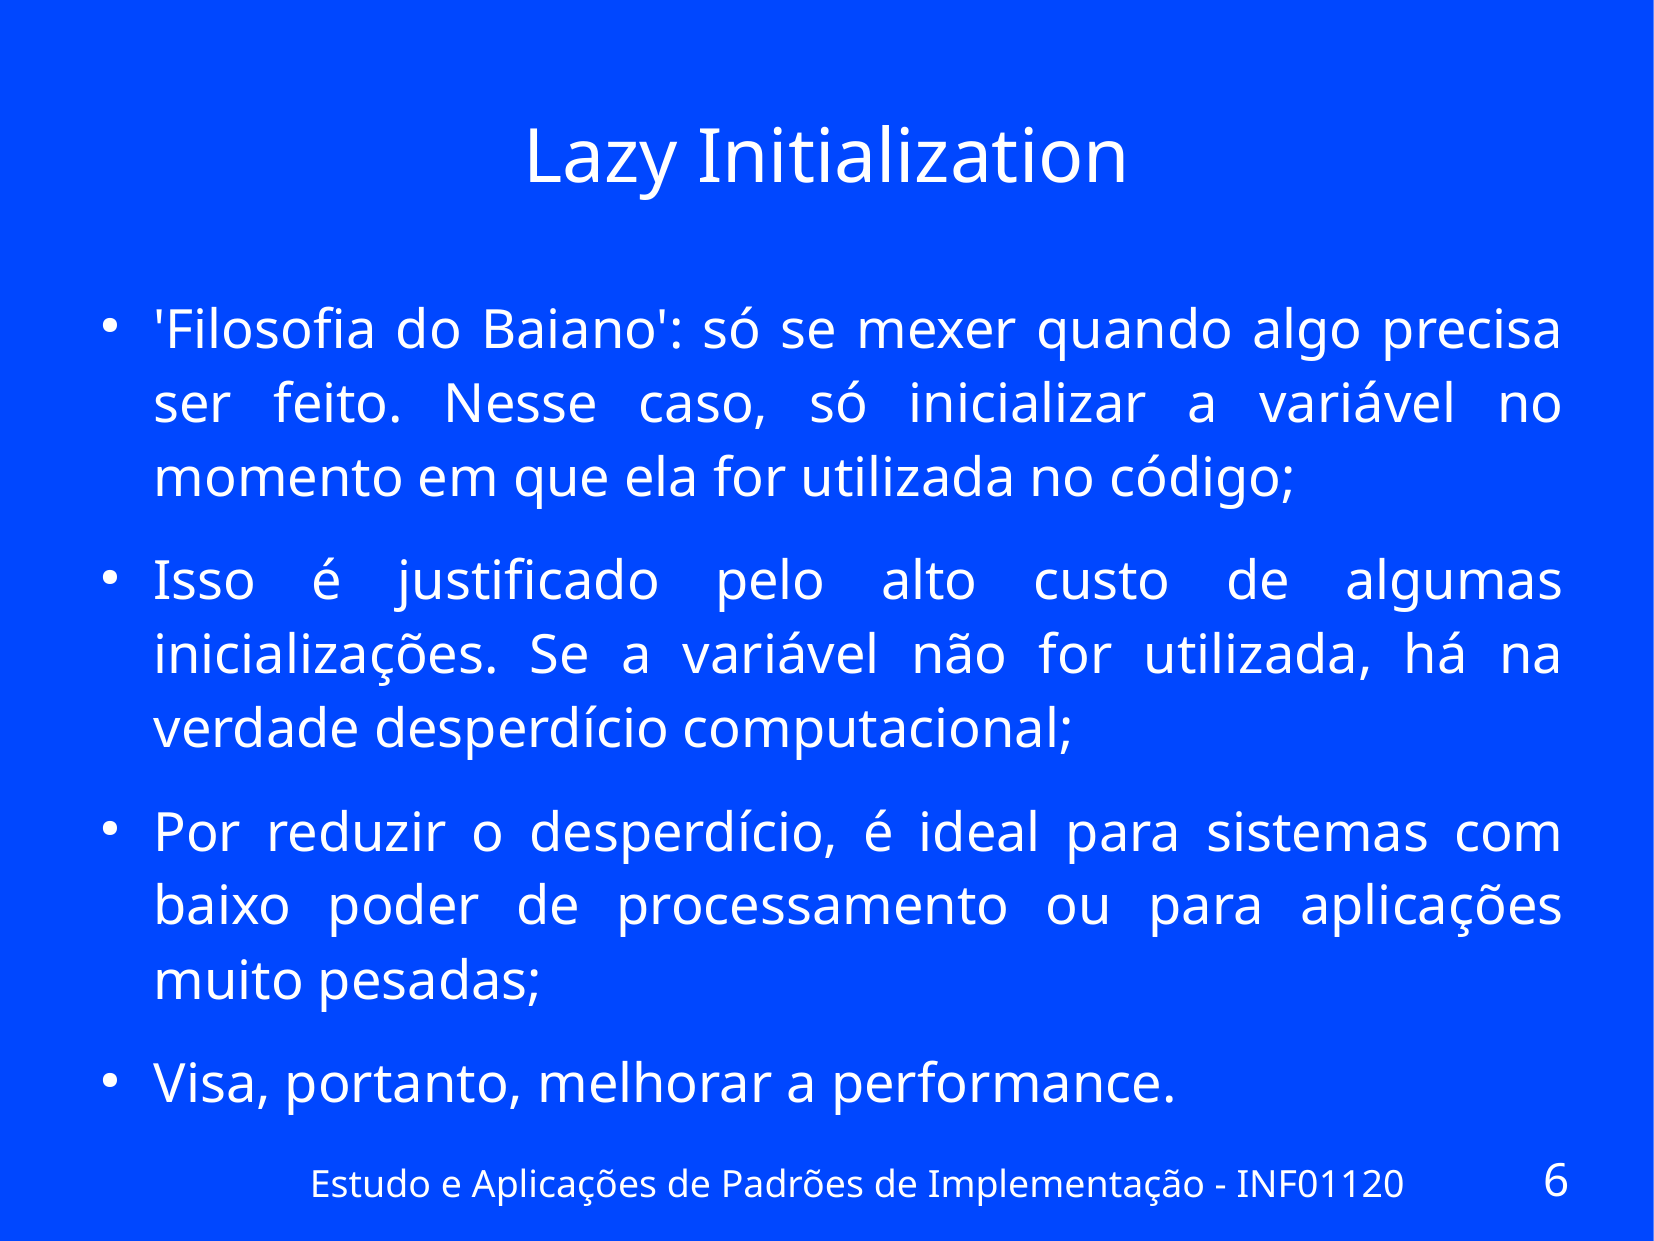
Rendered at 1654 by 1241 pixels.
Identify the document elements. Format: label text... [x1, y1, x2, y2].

title Lazy Initialization [82, 49, 1571, 257]
list 'Filosofia do Baiano': só se mexer quando algo precisa ser feito. Nesse caso, só inicializar a variável no momento em que ela for utilizada no código; Isso é justificado pelo alto custo de algumas inicializações. Se a variável não for utilizada, há na verdade desperdício computacional; Por reduzir o desperdício, é ideal para sistemas com baixo poder de processamento ou para aplicações muito pesadas; Visa, portanto, melhorar a performance. [82, 290, 1565, 1123]
